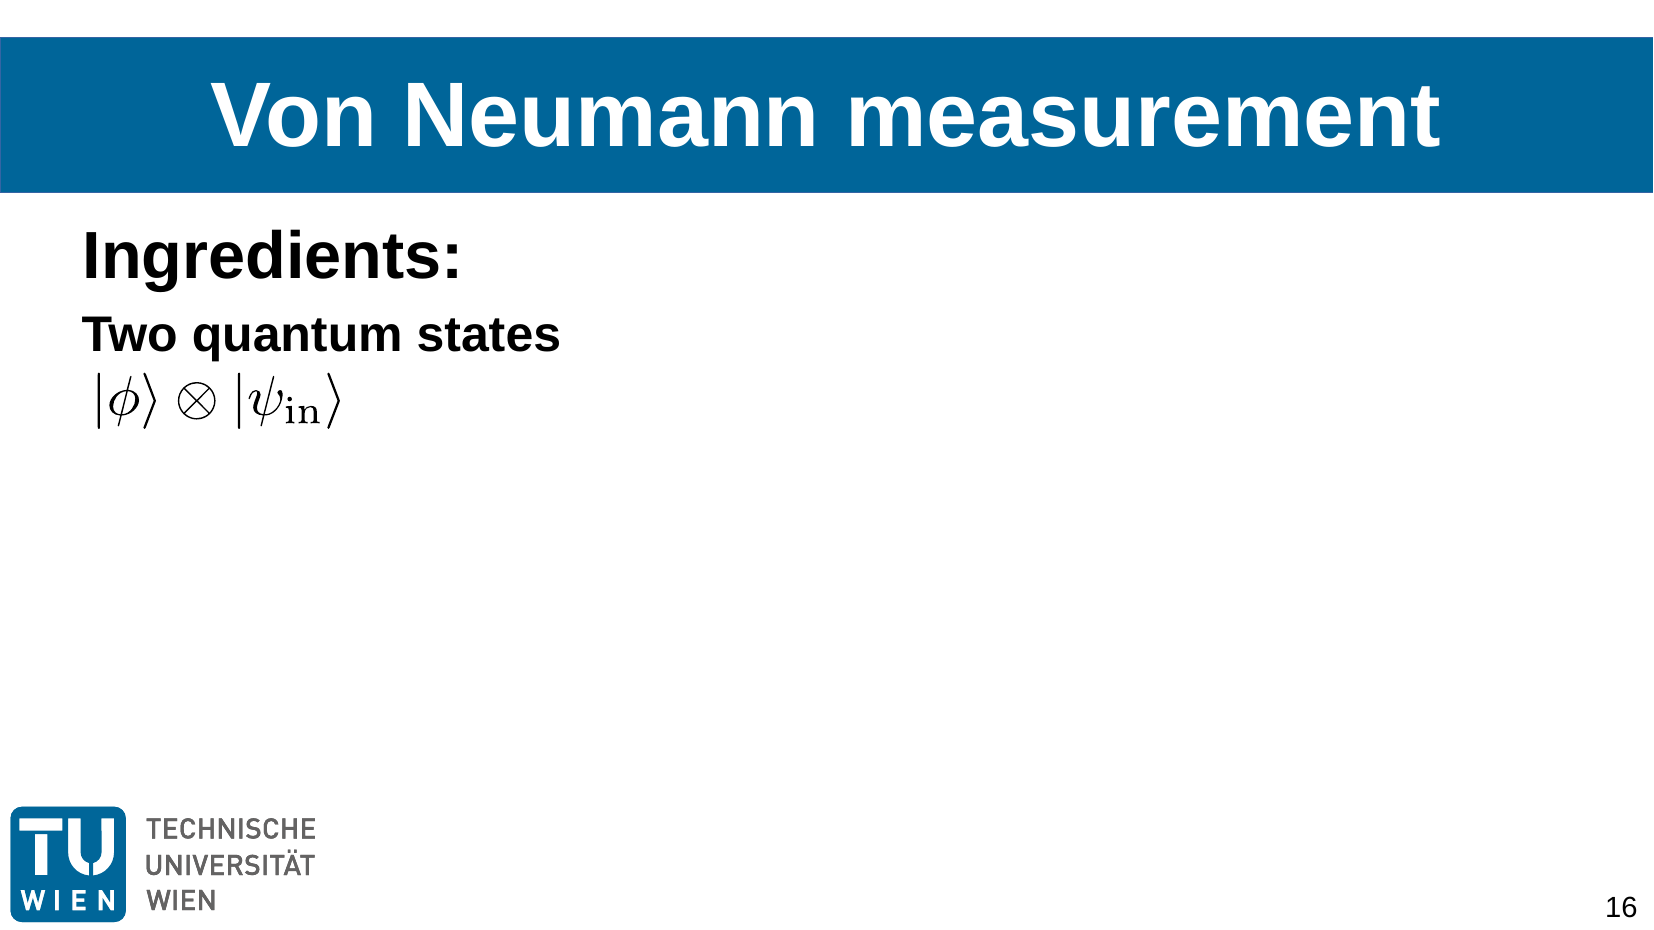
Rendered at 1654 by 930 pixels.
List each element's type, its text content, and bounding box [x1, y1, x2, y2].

list Two quantum states [81, 306, 691, 381]
list Ingredients: [82, 217, 1571, 301]
picture [93, 381, 346, 442]
title Von Neumann measurement [0, 37, 1653, 193]
